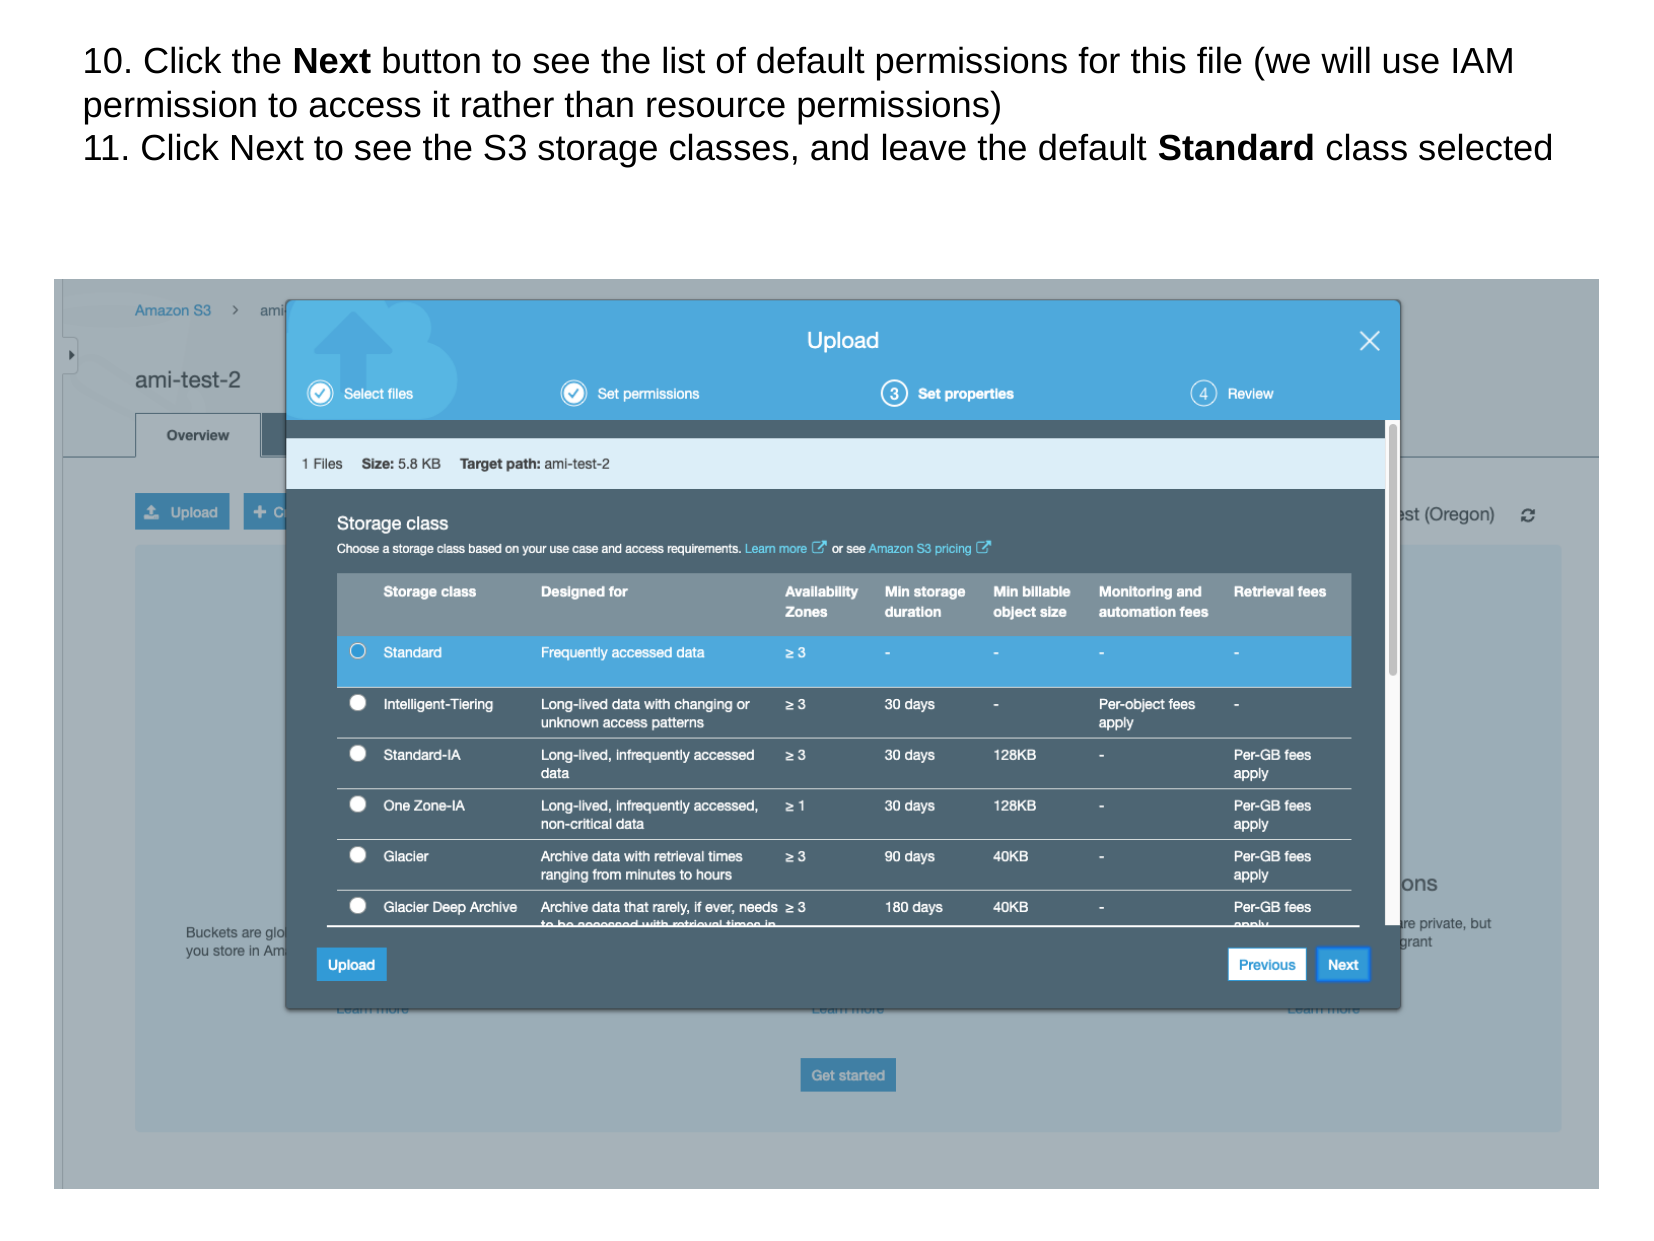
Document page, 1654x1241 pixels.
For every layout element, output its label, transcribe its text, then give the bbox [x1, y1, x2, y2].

list 10. Click the Next button to see the list of default permissions for this file (we will use IAM permission to access it rather than resource permissions) 11. Click Next to see the S3 storage classes, and leave the default Standard class selected [82, 37, 1571, 171]
picture [54, 279, 1599, 1189]
